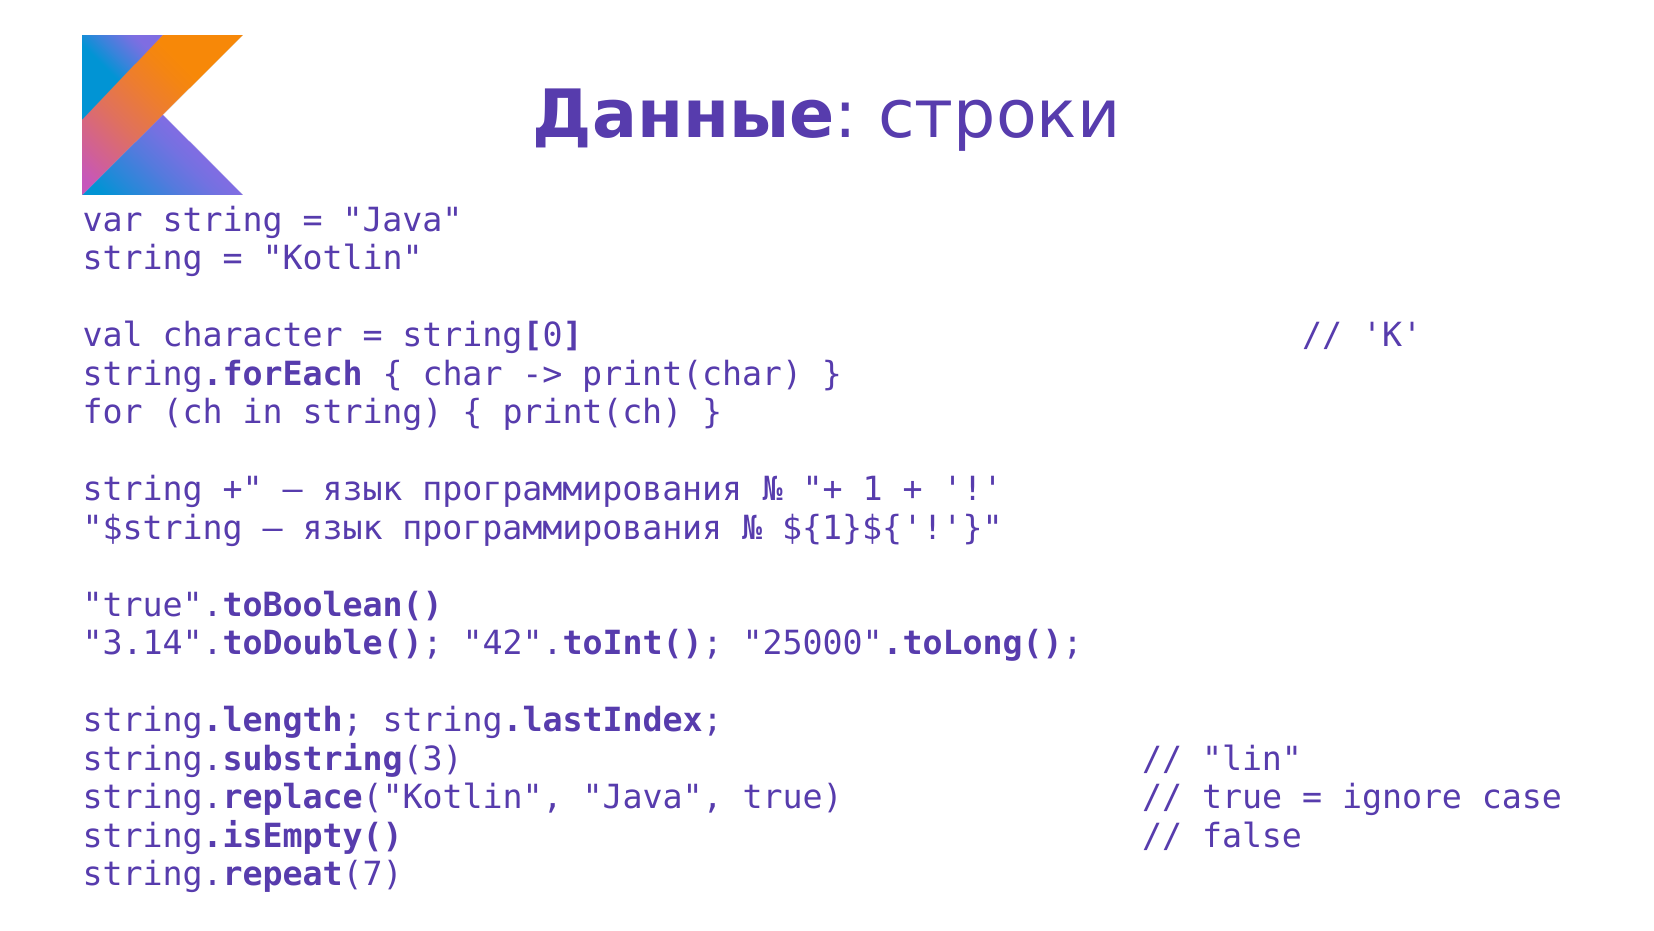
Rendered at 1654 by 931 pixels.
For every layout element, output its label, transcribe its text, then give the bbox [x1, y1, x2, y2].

title Данные: строки [243, 37, 1571, 193]
subtitle var string = "Java" string = "Kotlin" val character = string[0] // 'К' string.forEach { char -> print(char) } for (ch in string) { print(ch) } string +" – язык программирования № "+ 1 + '!' "$string – язык программирования № ${1}${'!'}" "true".toBoolean() "3.14".toDouble(); "42".toInt(); "25000".toLong(); string.length; string.lastIndex; string.substring(3) // "lin" string.replace("Kotlin", "Java", true) // true = ignore case string.isEmpty() // false string.repeat(7) [82, 200, 1571, 894]
picture [82, 35, 243, 195]
